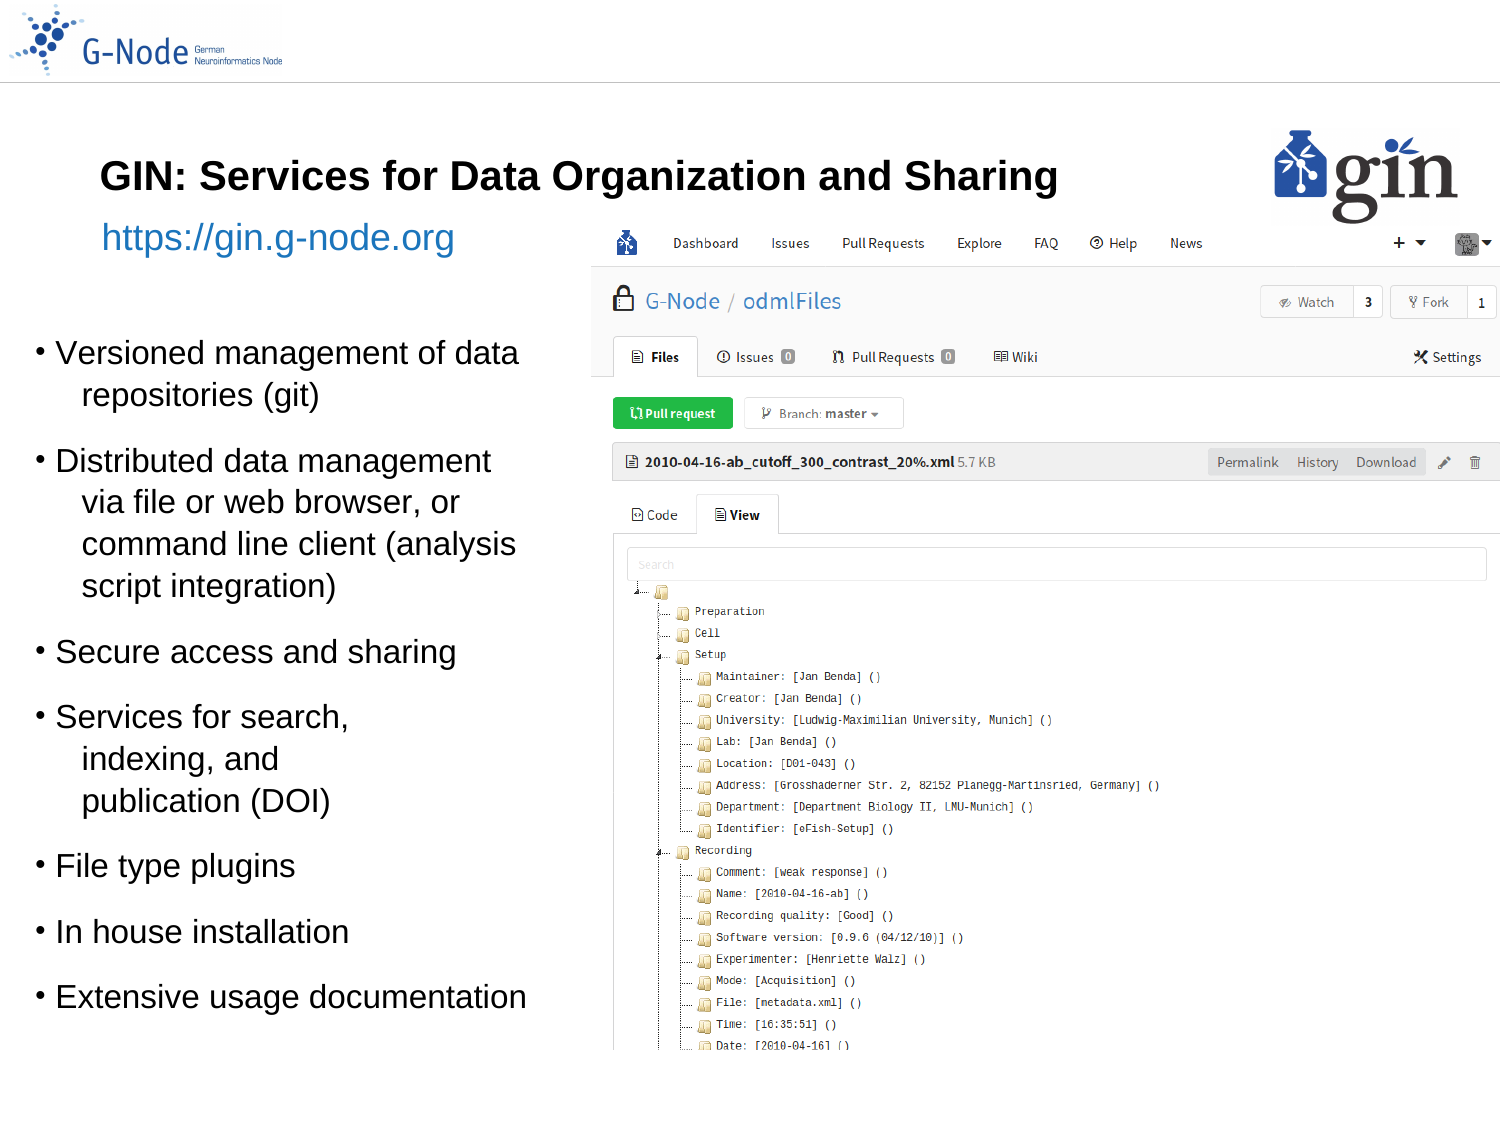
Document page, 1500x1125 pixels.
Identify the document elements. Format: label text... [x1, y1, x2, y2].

picture [591, 128, 1500, 1050]
text_box https://gin.g-node.org [86, 170, 471, 266]
picture [9, 4, 282, 76]
text_box GIN: Services for Data Organization and Sharing [84, 140, 1271, 207]
text_box Versioned management of data repositories (git) Distributed data management via file or web browser, or command line client (analysis script integration) Secure access and sharing Services for search, indexing, and publication (DOI) File type plugins In house installation Extensive usage documentation [19, 321, 550, 1024]
